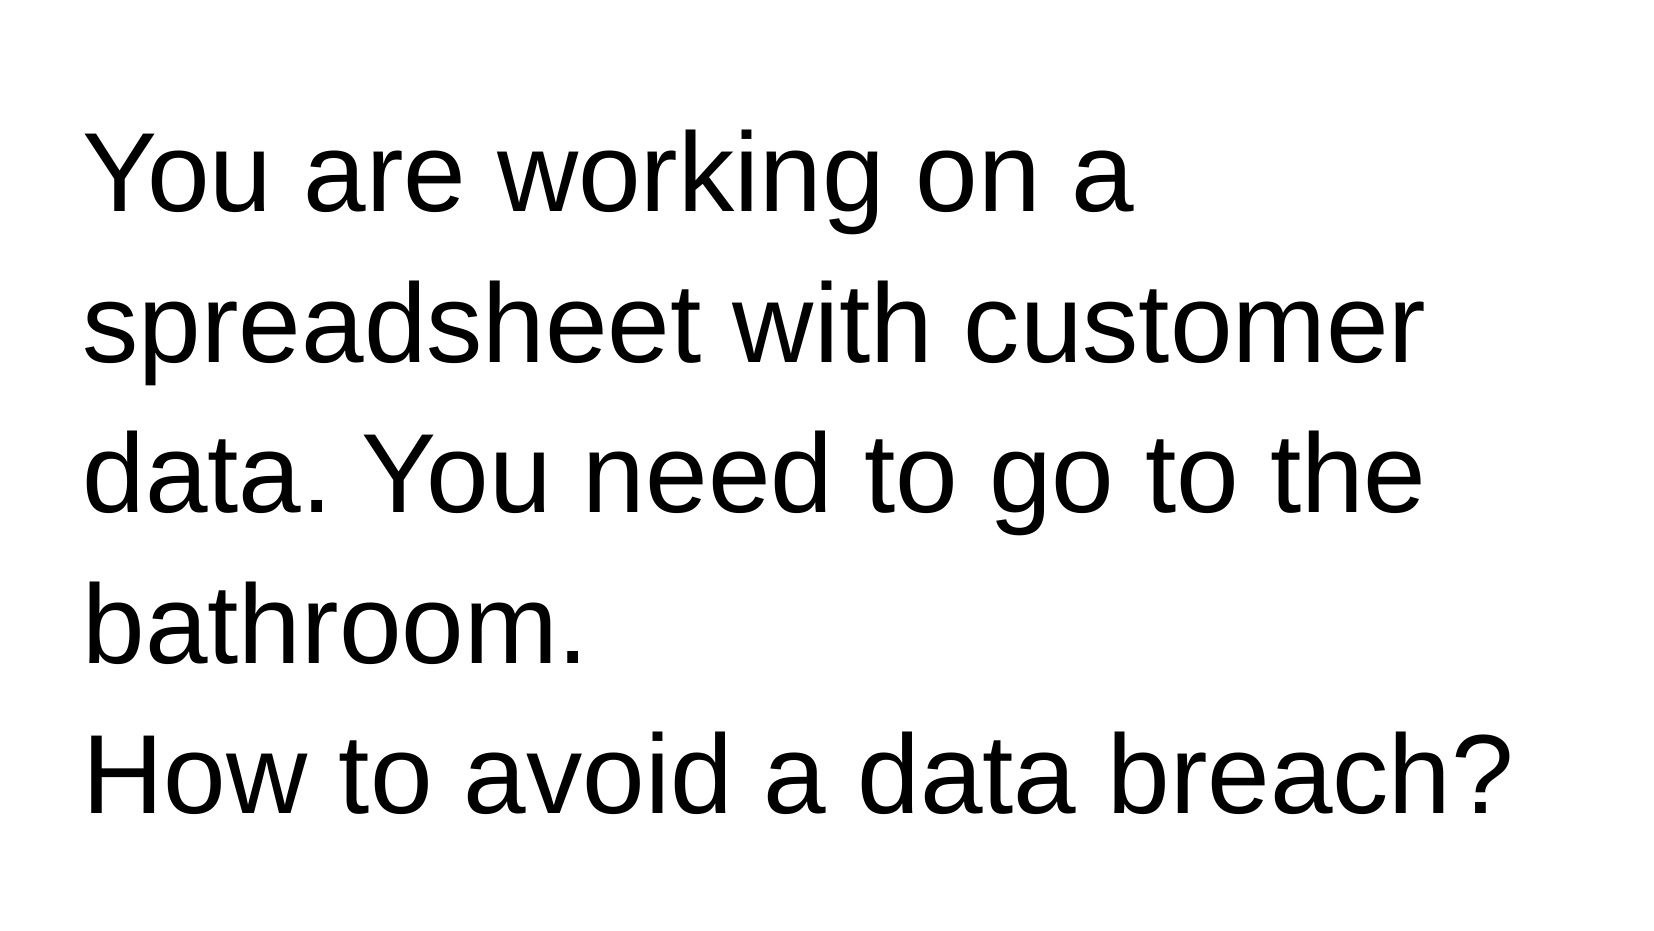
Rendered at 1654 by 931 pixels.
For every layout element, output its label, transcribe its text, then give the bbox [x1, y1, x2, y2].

title You are working on a spreadsheet with customer data. You need to go to the bathroom. How to avoid a data breach? [82, 37, 1571, 886]
